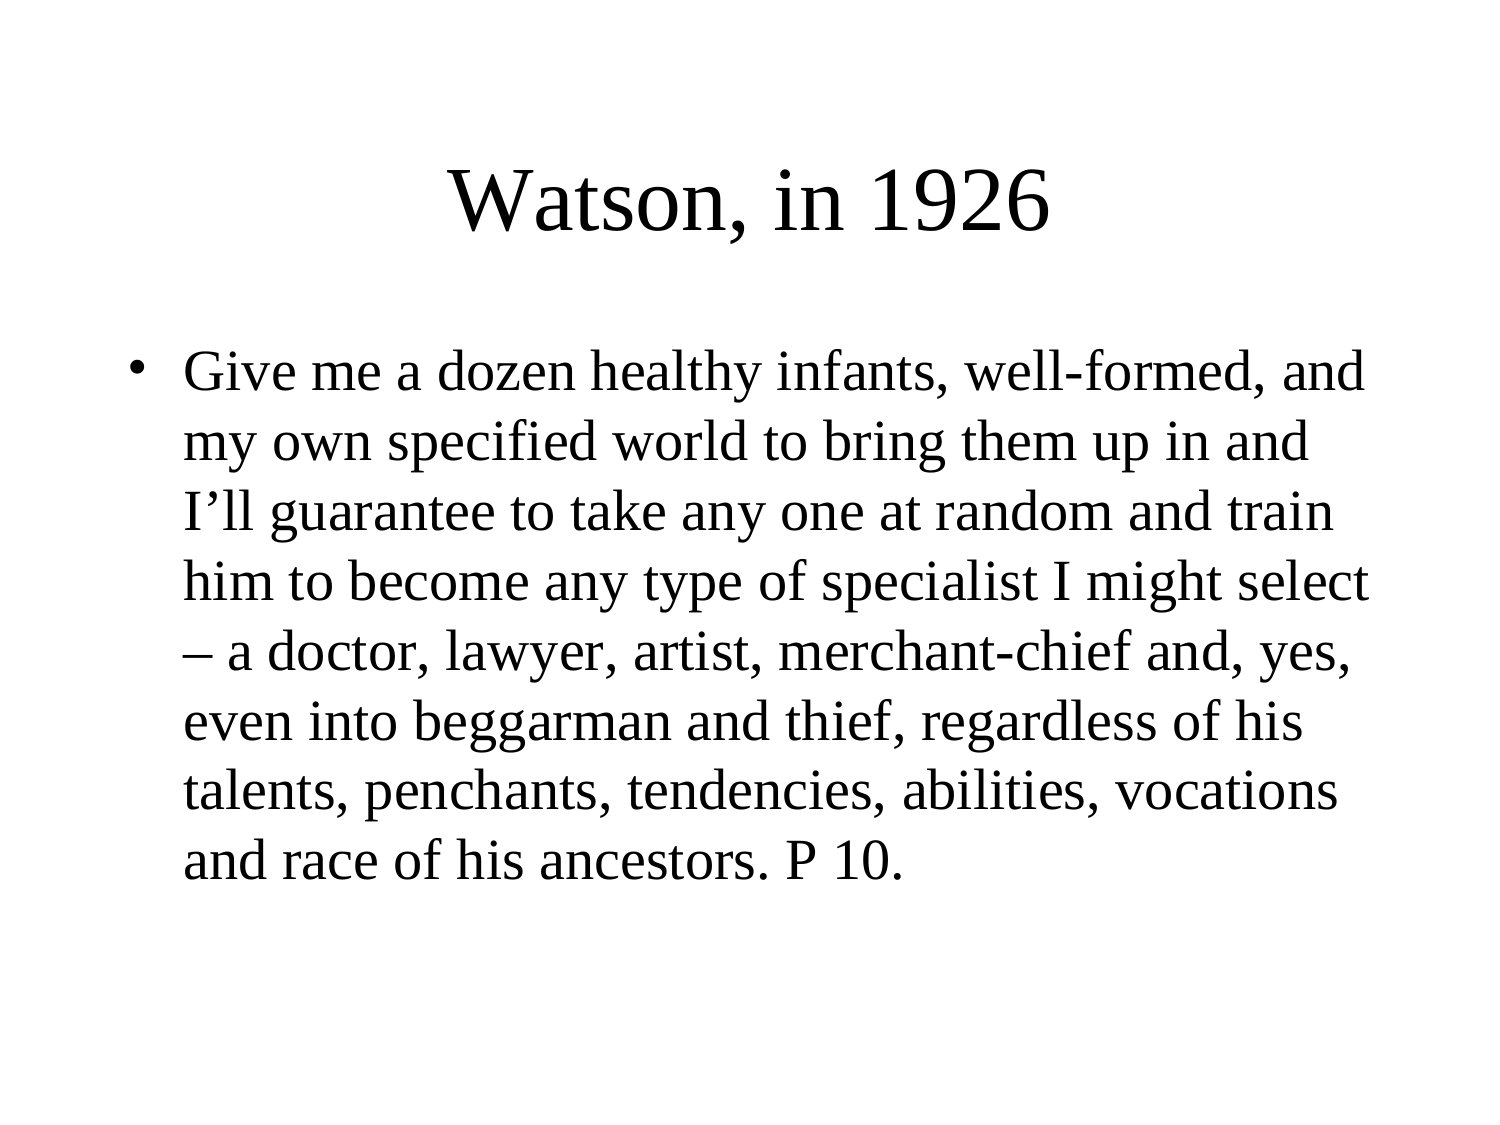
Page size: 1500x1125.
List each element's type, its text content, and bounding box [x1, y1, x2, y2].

title Watson, in 1926 [112, 99, 1388, 288]
list Give me a dozen healthy infants, well-formed, and my own specified world to bring them up in and I’ll guarantee to take any one at random and train him to become any type of specialist I might select – a doctor, lawyer, artist, merchant-chief and, yes, even into beggarman and thief, regardless of his talents, penchants, tendencies, abilities, vocations and race of his ancestors. P 10. [112, 324, 1388, 1000]
